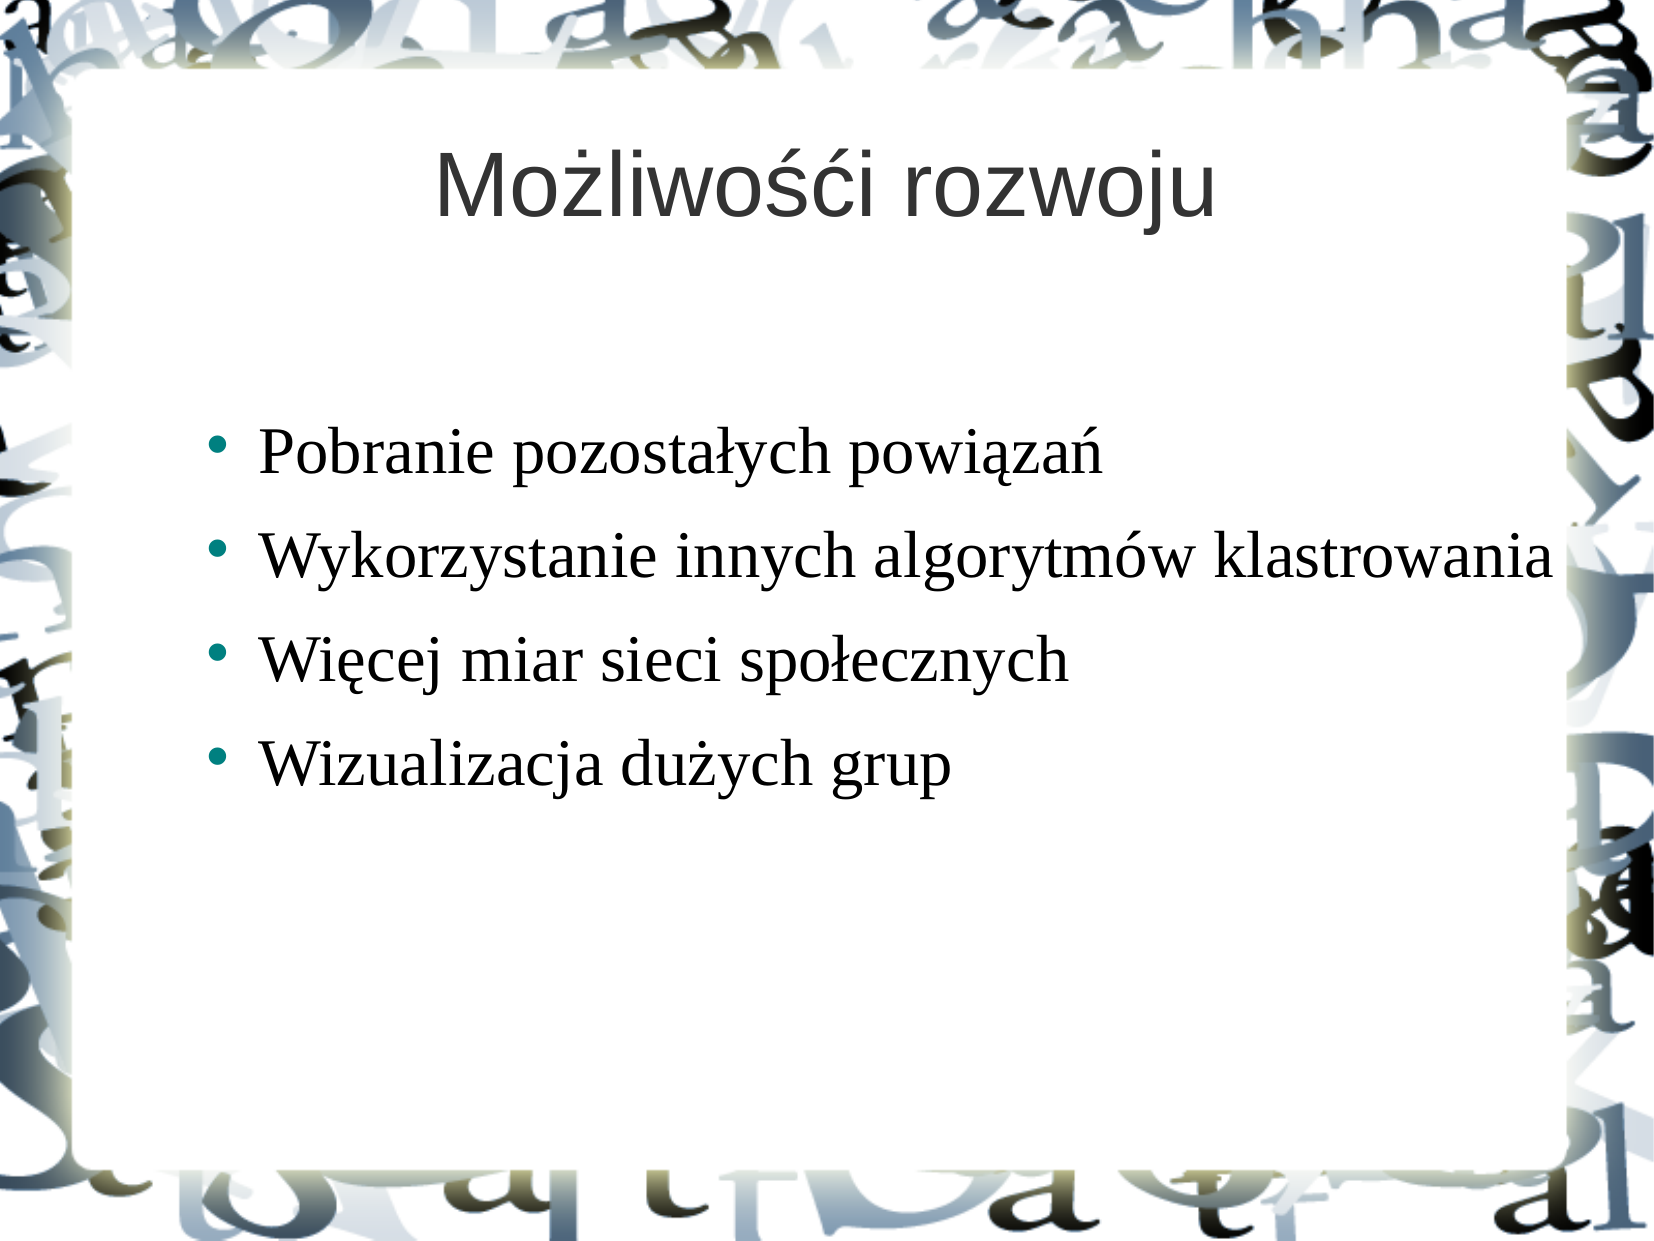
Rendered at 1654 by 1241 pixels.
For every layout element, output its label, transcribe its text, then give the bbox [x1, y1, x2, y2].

list Pobranie pozostałych powiązań Wykorzystanie innych algorytmów klastrowania Więcej miar sieci społecznych Wizualizacja dużych grup [187, 299, 1574, 1013]
picture [0, 0, 1654, 1241]
title Możliwośći rozwoju [82, 78, 1571, 287]
